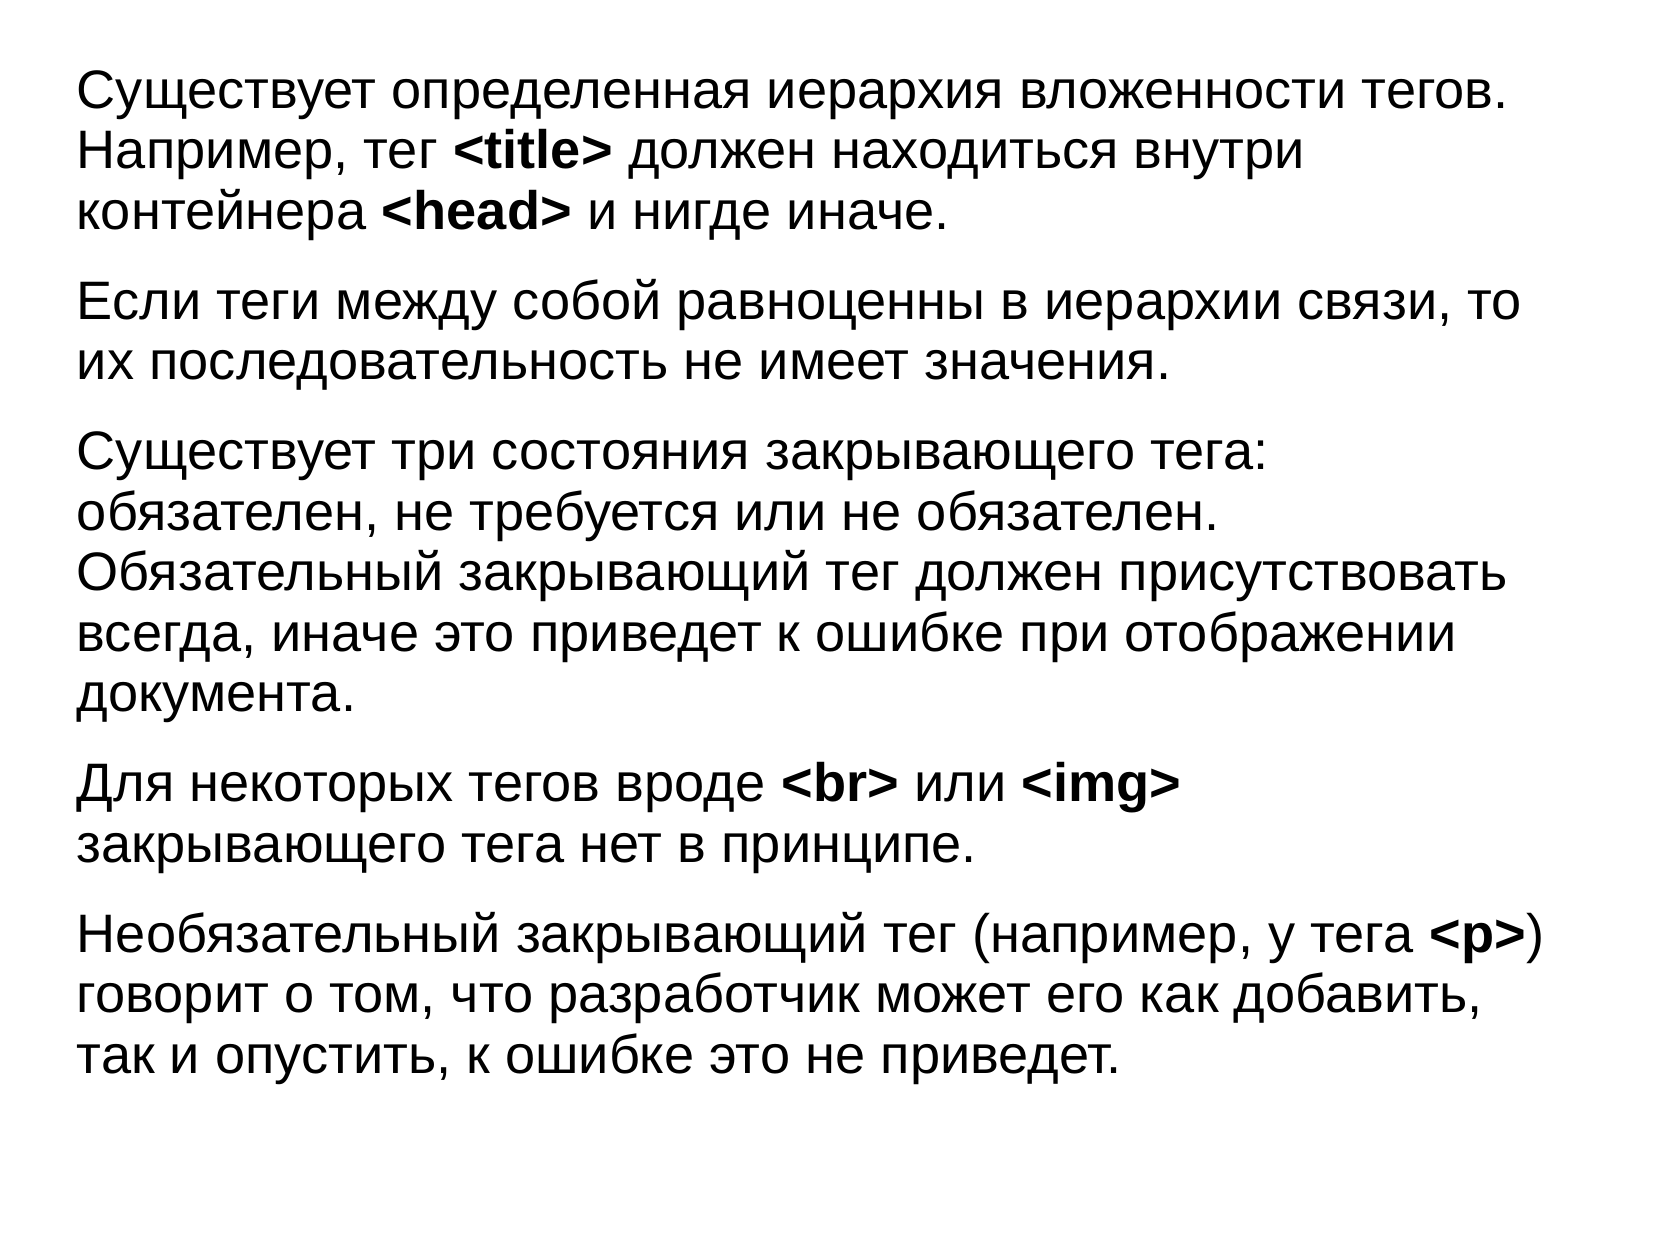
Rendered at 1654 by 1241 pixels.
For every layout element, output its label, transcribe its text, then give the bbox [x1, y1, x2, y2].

list Существует определенная иерархия вложенности тегов. Например, тег <title> должен находиться внутри контейнера <head> и нигде иначе. Если теги между собой равноценны в иерархии связи, то их последовательность не имеет значения. Существует три состояния закрывающего тега: обязателен, не требуется или не обязателен. Обязательный закрывающий тег должен присутствовать всегда, иначе это приведет к ошибке при отображении документа. Для некоторых тегов вроде <br> или <img> закрывающего тега нет в принципе. Необязательный закрывающий тег (например, у тега <p>) говорит о том, что разработчик может его как добавить, так и опустить, к ошибке это не приведет. [76, 59, 1565, 1182]
